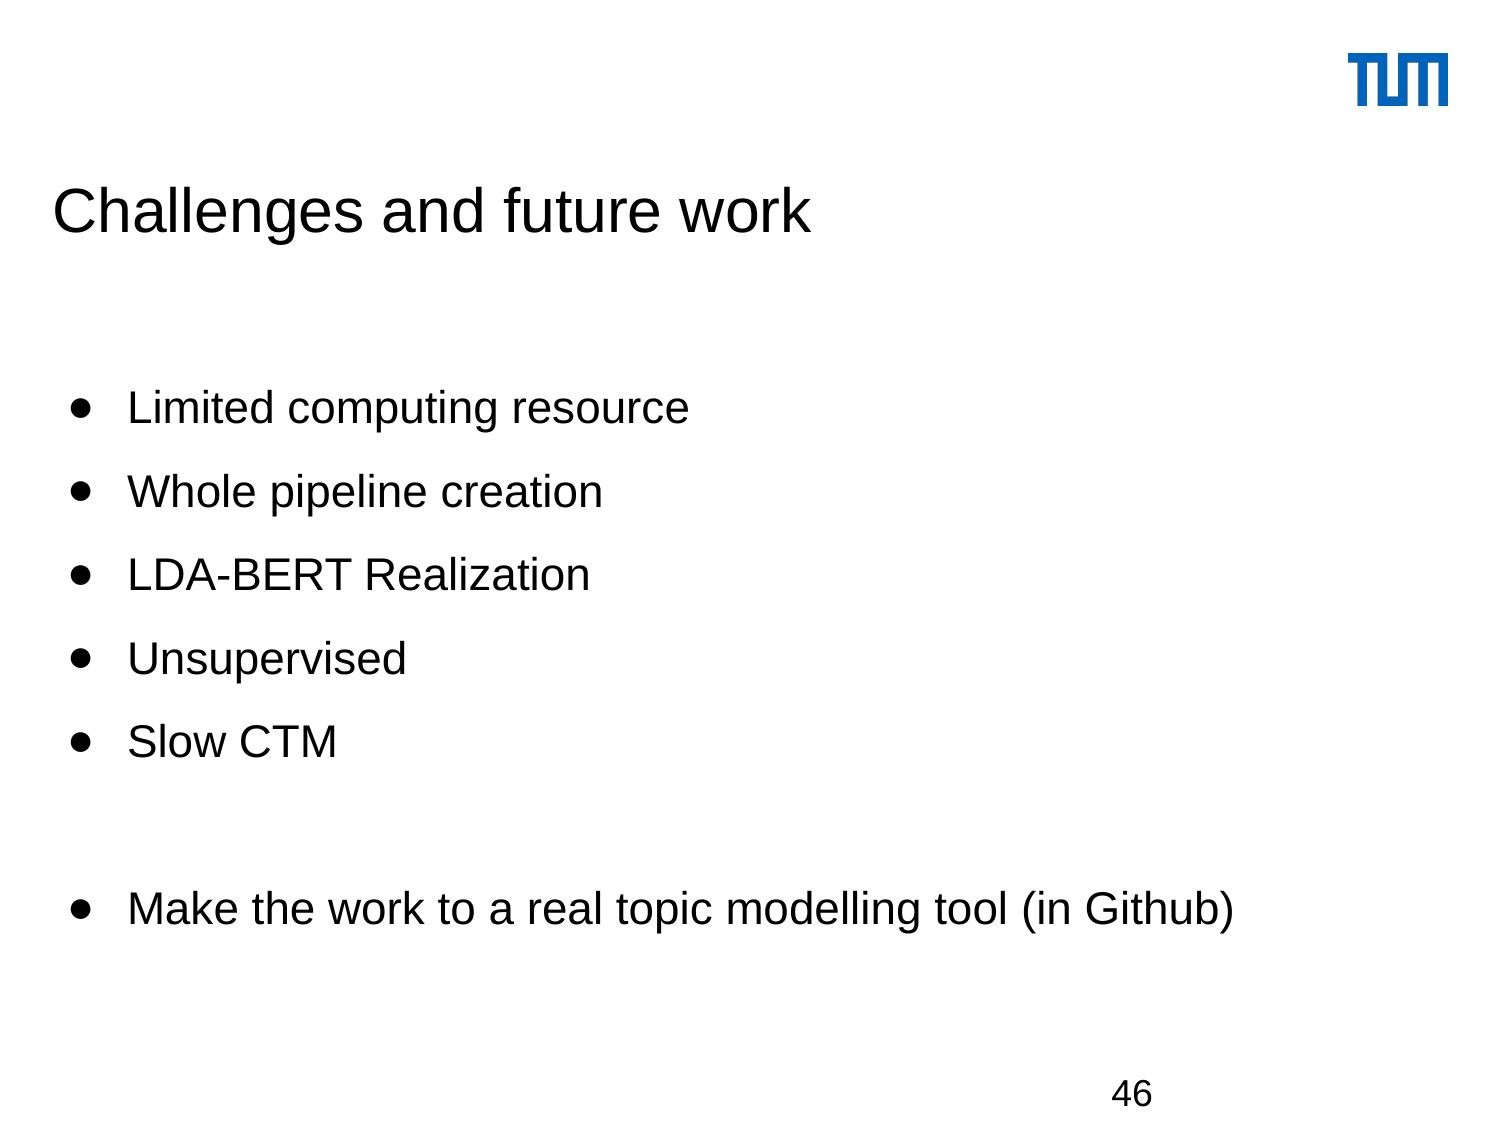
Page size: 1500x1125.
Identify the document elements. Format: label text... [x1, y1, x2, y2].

text_box Limited computing resource Whole pipeline creation LDA-BERT Realization Unsupervised Slow CTM Make the work to a real topic modelling tool (in Github) [52, 370, 1448, 843]
text_box <number> [1111, 1061, 1448, 1122]
picture [1348, 53, 1448, 106]
text_box Challenges and future work [52, 165, 1449, 233]
